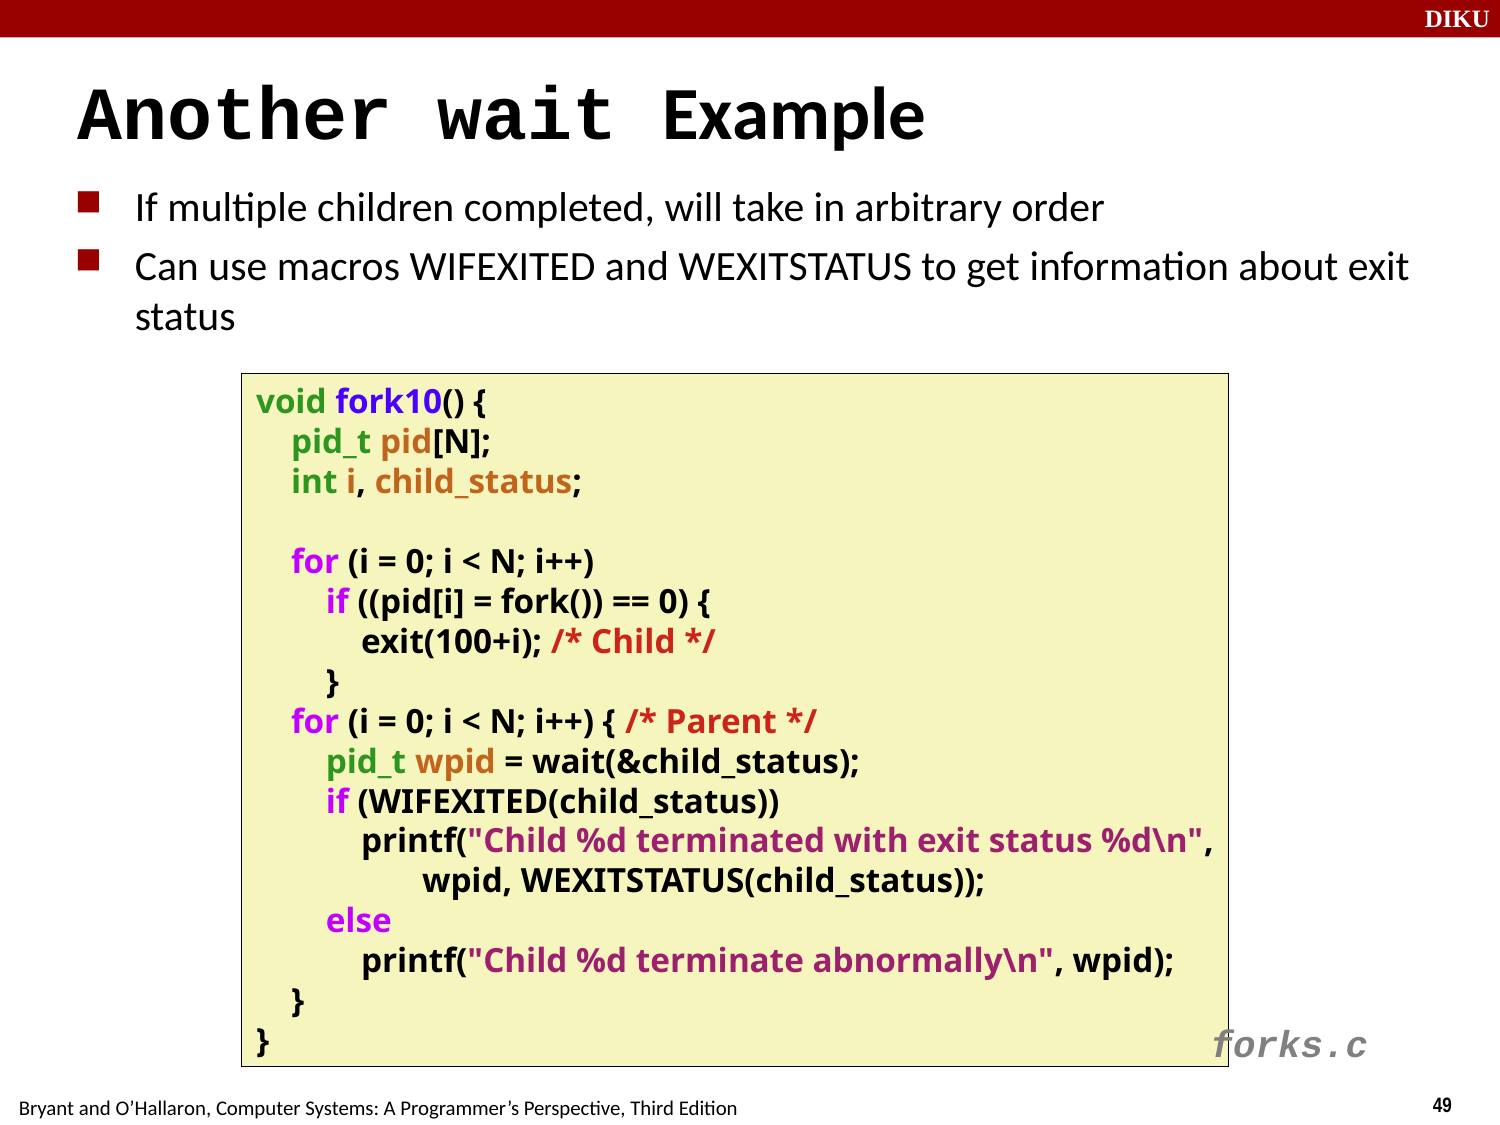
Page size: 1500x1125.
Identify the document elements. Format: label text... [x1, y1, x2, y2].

text_box forks.c [1195, 1016, 1384, 1074]
title Another wait Example [62, 62, 1138, 157]
list If multiple children completed, will take in arbitrary order Can use macros WIFEXITED and WEXITSTATUS to get information about exit status [63, 172, 1427, 375]
text_box void fork10() { pid_t pid[N]; int i, child_status; for (i = 0; i < N; i++) if ((pid[i] = fork()) == 0) { exit(100+i); /* Child */ } for (i = 0; i < N; i++) { /* Parent */ pid_t wpid = wait(&child_status); if (WIFEXITED(child_status)) printf("Child %d terminated with exit status %d\n", wpid, WEXITSTATUS(child_status)); else printf("Child %d terminate abnormally\n", wpid); } } [241, 373, 1229, 1067]
